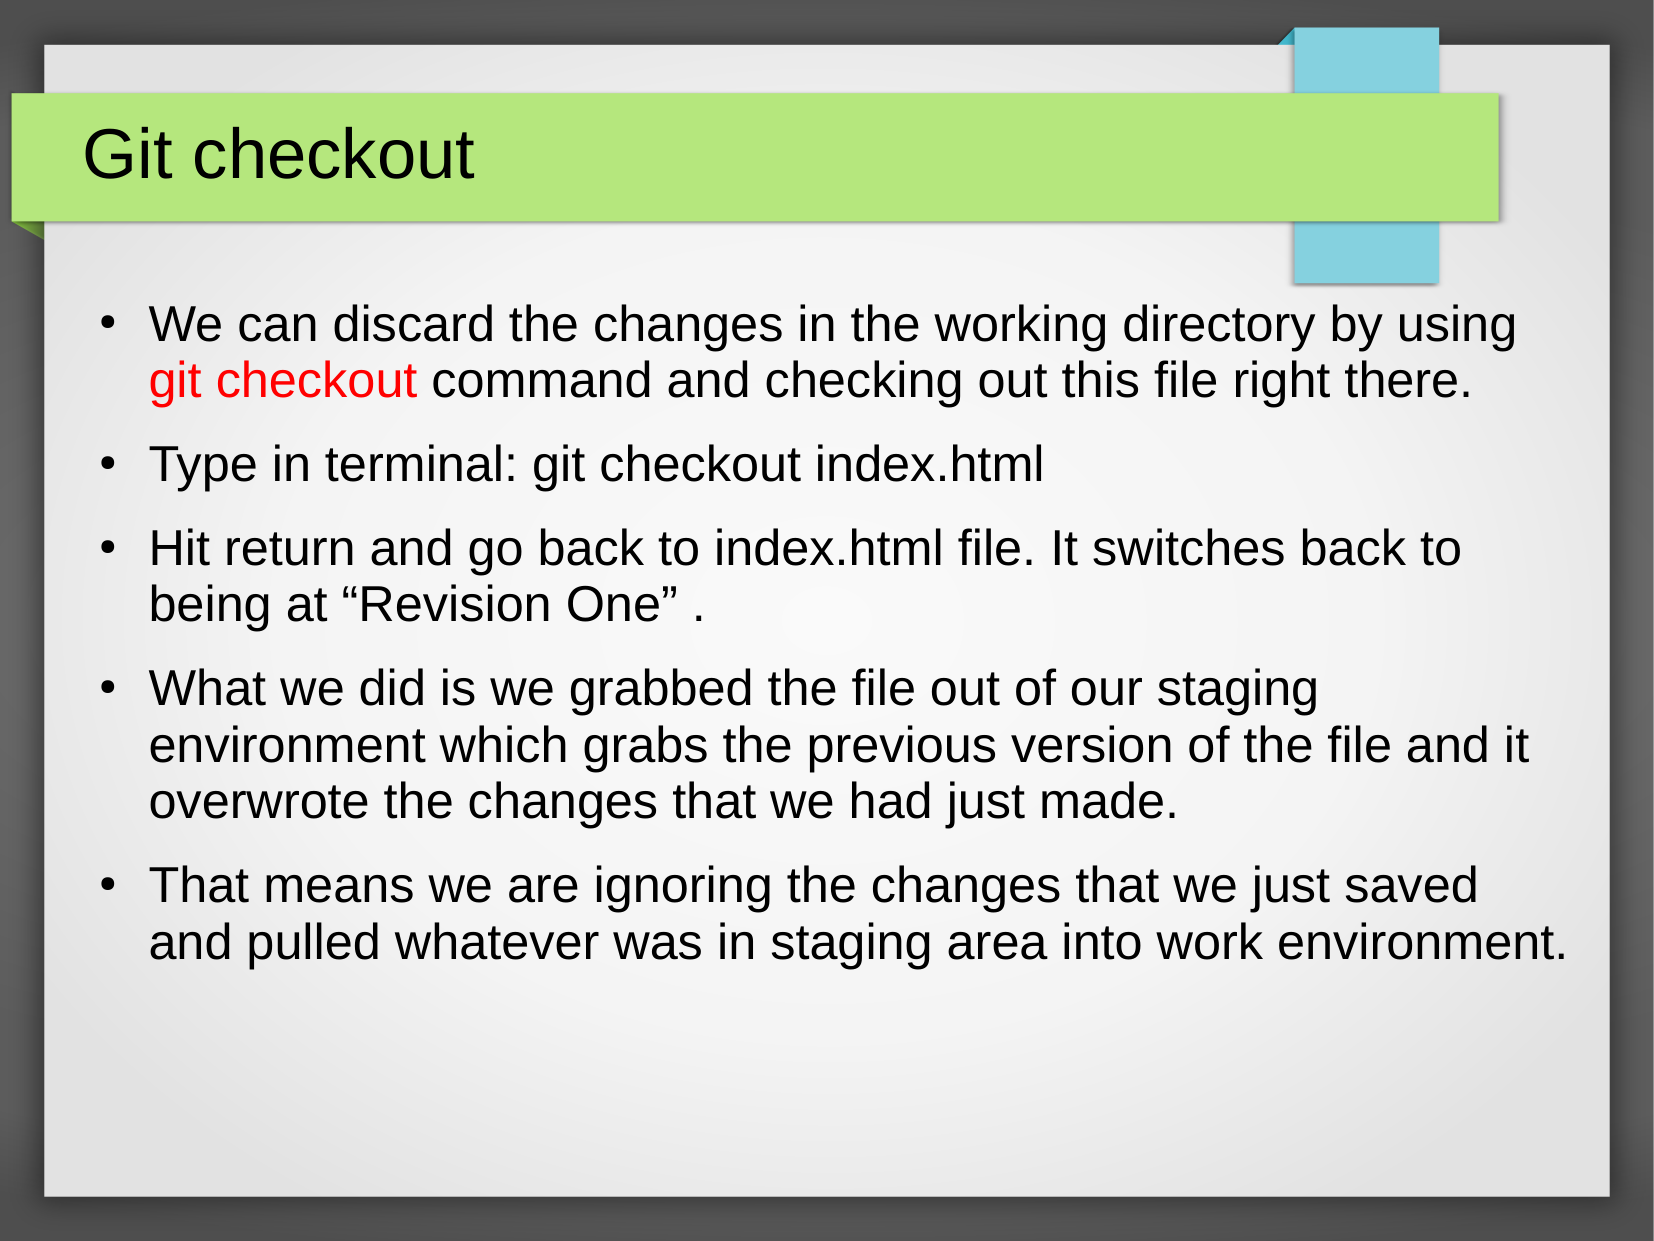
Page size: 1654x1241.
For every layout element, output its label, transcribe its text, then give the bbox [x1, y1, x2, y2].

picture [0, 0, 1654, 1241]
title Git checkout [82, 94, 1264, 213]
list We can discard the changes in the working directory by using git checkout command and checking out this file right there. Type in terminal: git checkout index.html Hit return and go back to index.html file. It switches back to being at “Revision One” . What we did is we grabbed the file out of our staging environment which grabs the previous version of the file and it overwrote the changes that we had just made. That means we are ignoring the changes that we just saved and pulled whatever was in staging area into work environment. [82, 295, 1571, 1015]
